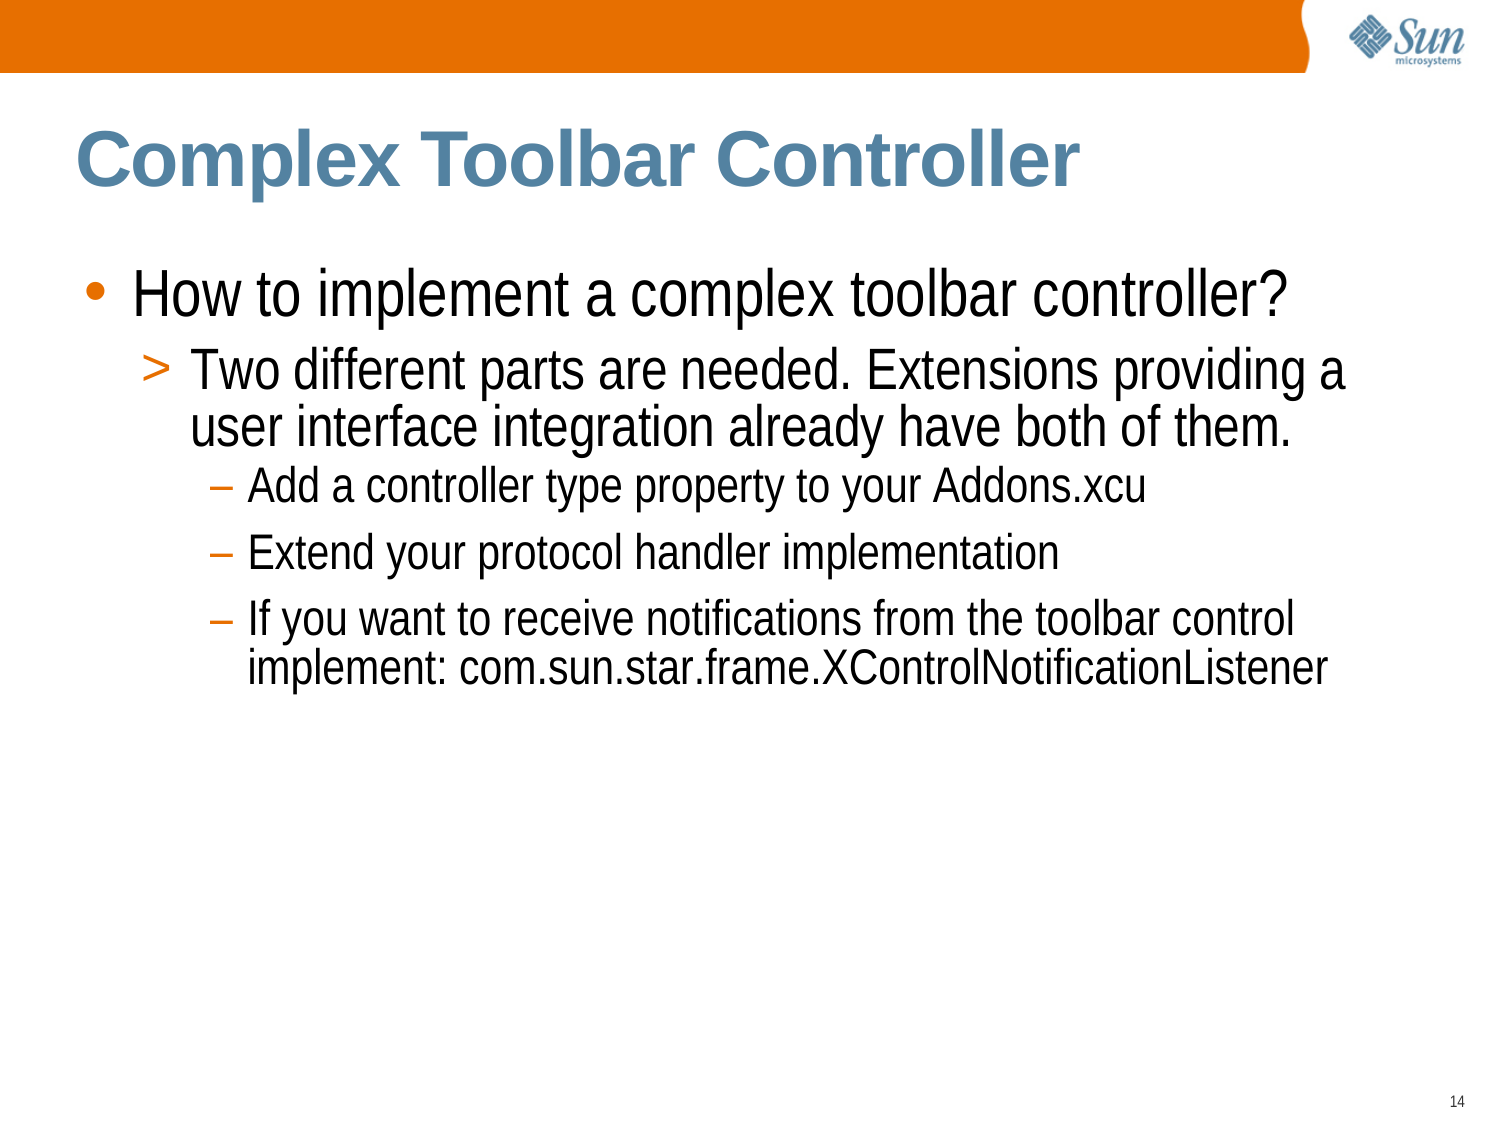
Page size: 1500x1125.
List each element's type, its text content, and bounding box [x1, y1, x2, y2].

list How to implement a complex toolbar controller? Two different parts are needed. Extensions providing a user interface integration already have both of them. Add a controller type property to your Addons.xcu Extend your protocol handler implementation If you want to receive notifications from the toolbar control implement: com.sun.star.frame.XControlNotificationListener [64, 263, 1401, 1068]
title Complex Toolbar Controller [75, 123, 1437, 227]
picture [0, 0, 1500, 73]
